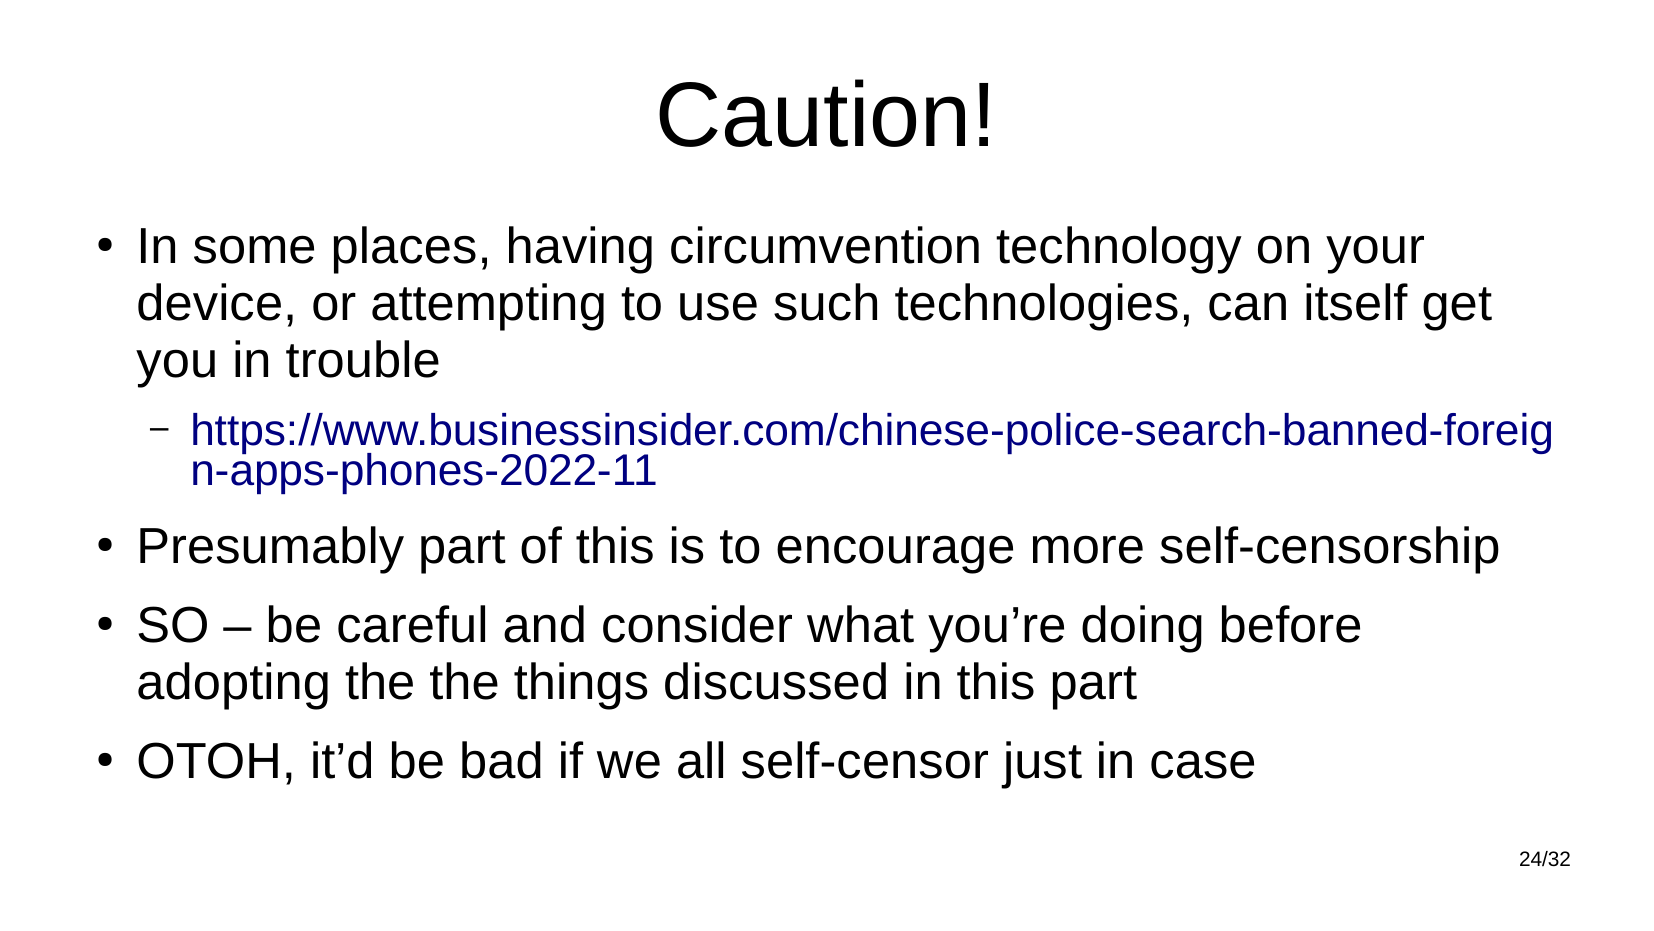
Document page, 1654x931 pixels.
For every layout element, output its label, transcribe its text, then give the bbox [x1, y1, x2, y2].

title Caution! [82, 37, 1571, 193]
list In some places, having circumvention technology on your device, or attempting to use such technologies, can itself get you in trouble https://www.businessinsider.com/chinese-police-search-banned-foreign-apps-phones-2022-11 Presumably part of this is to encourage more self-censorship SO – be careful and consider what you’re doing before adopting the the things discussed in this part OTOH, it’d be bad if we all self-censor just in case [82, 217, 1571, 758]
